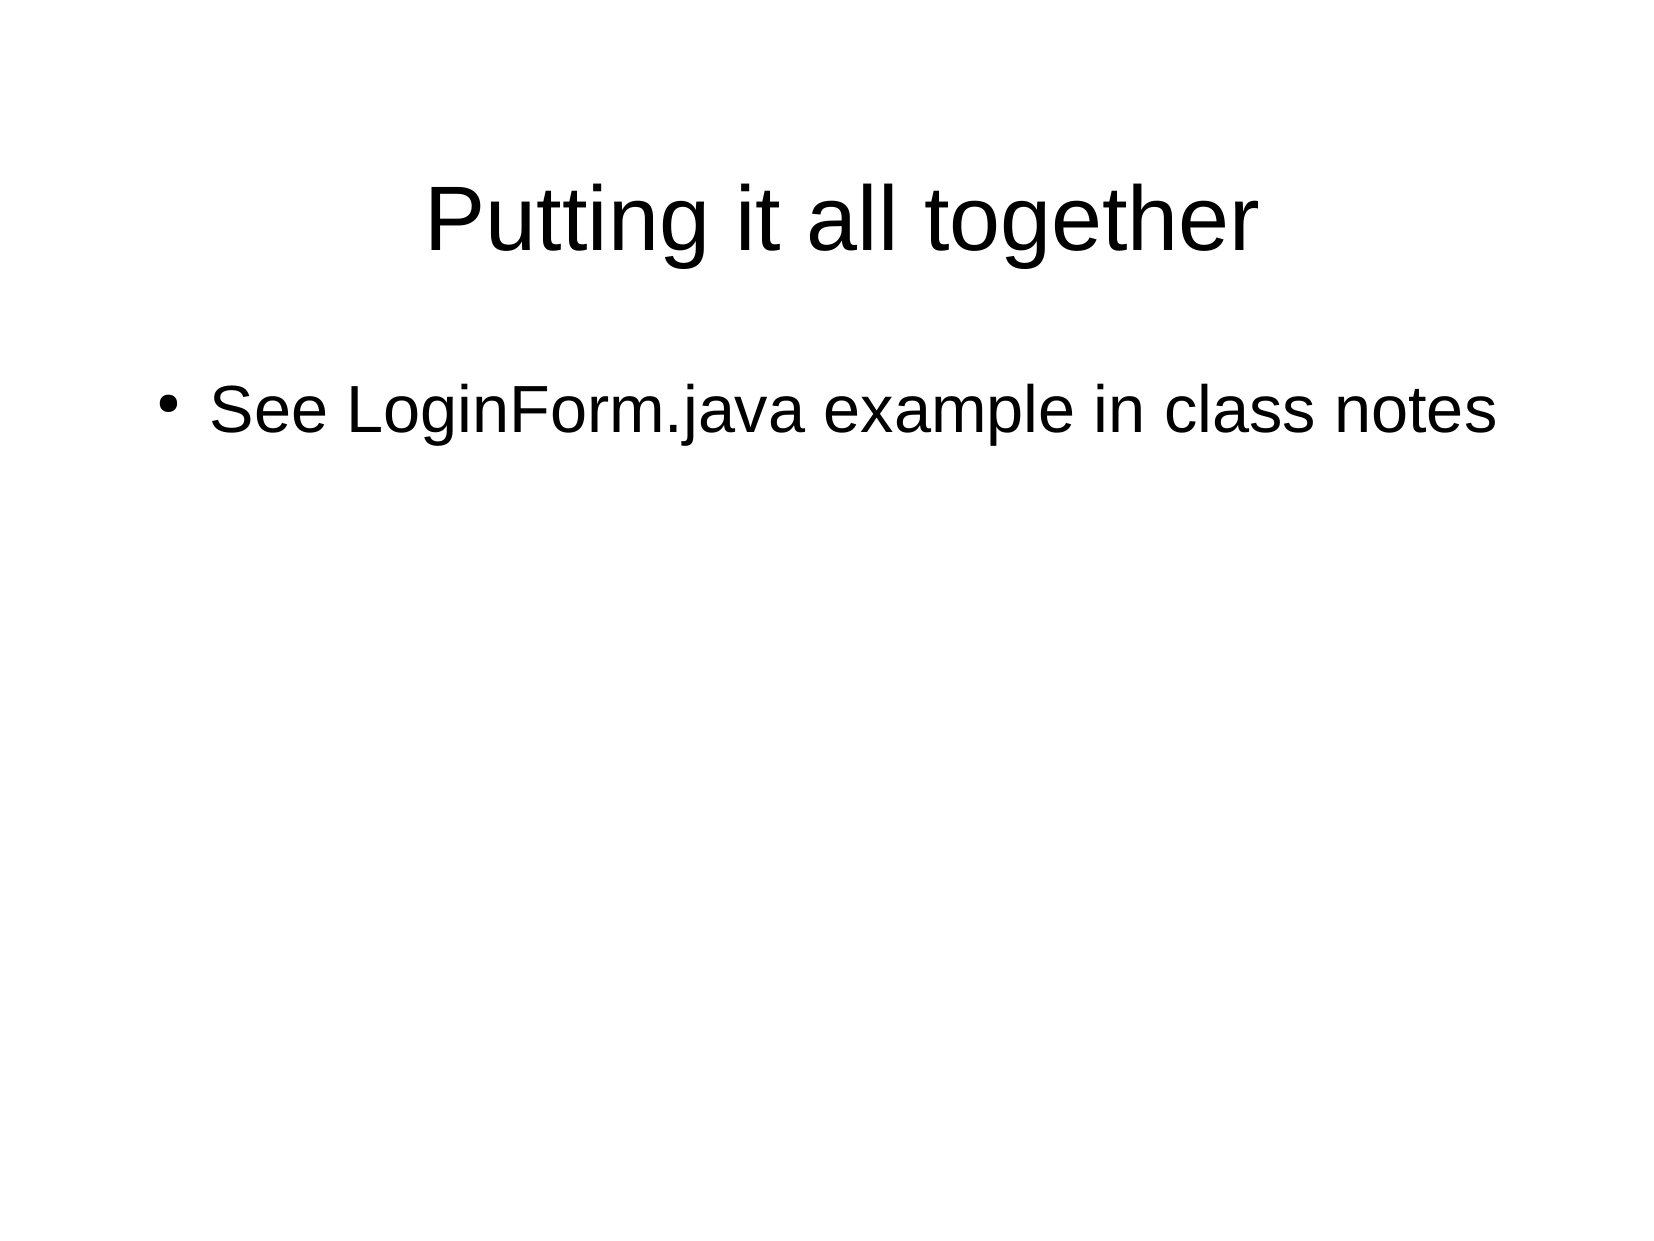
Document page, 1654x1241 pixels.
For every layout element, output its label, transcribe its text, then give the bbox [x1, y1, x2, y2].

list See LoginForm.java example in class notes [124, 358, 1530, 1103]
title Putting it all together [124, 110, 1530, 317]
